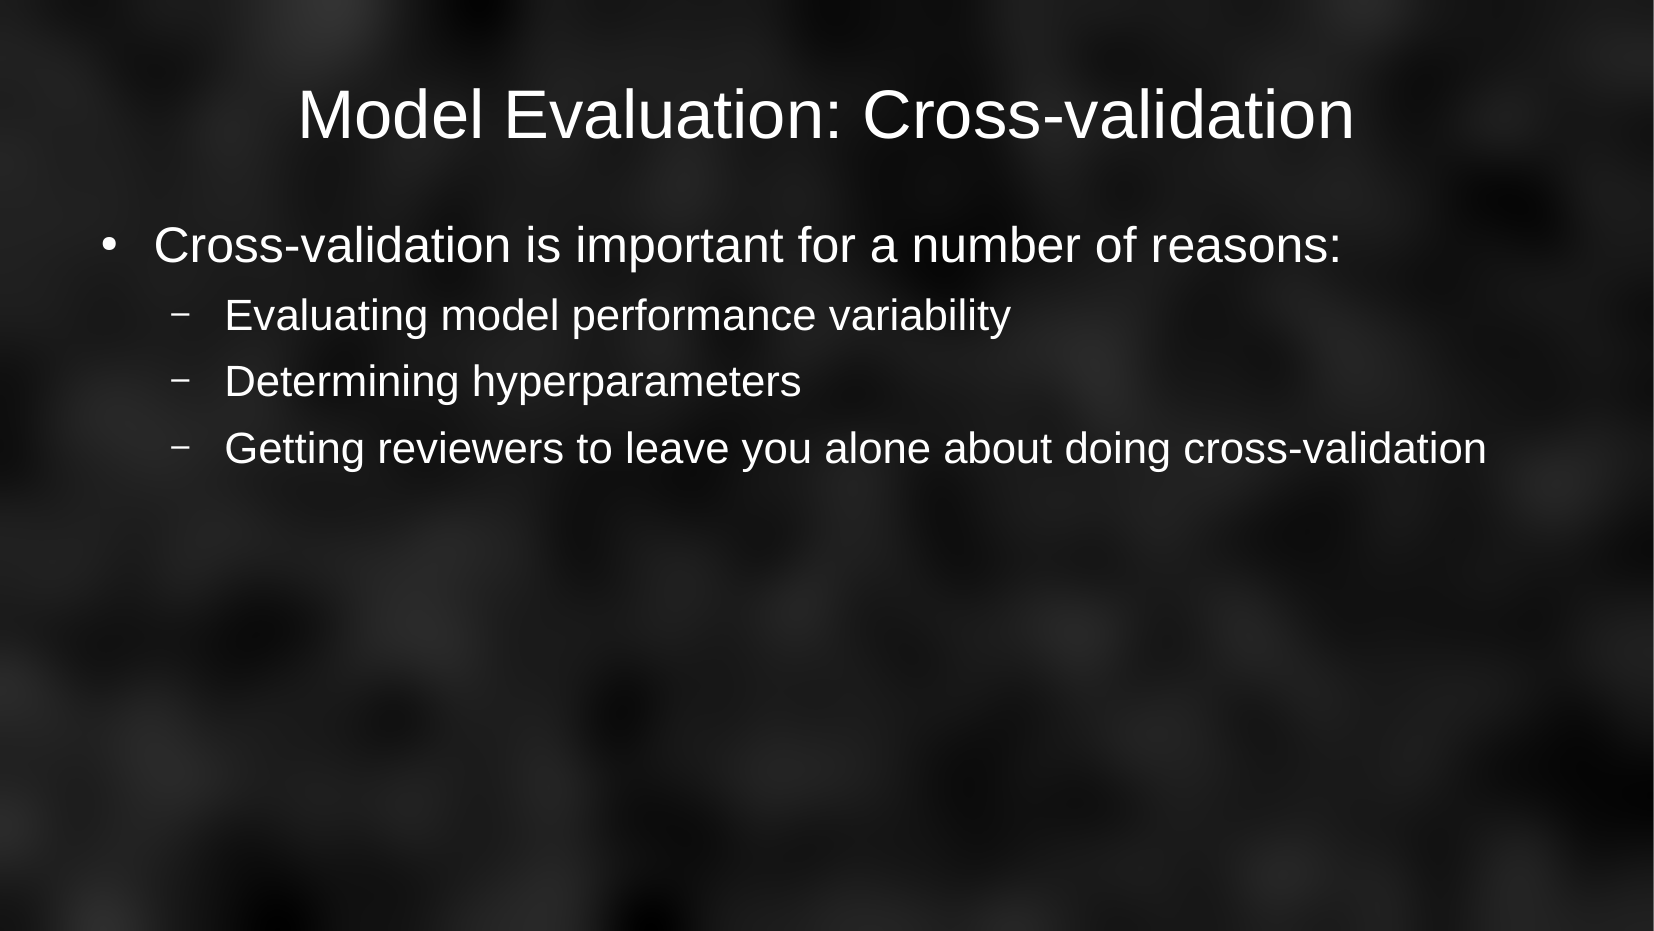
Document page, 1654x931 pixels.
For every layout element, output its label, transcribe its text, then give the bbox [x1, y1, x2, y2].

title Model Evaluation: Cross-validation [82, 37, 1571, 193]
list Cross-validation is important for a number of reasons: Evaluating model performance variability Determining hyperparameters Getting reviewers to leave you alone about doing cross-validation [82, 217, 1571, 758]
picture [0, 0, 1654, 931]
